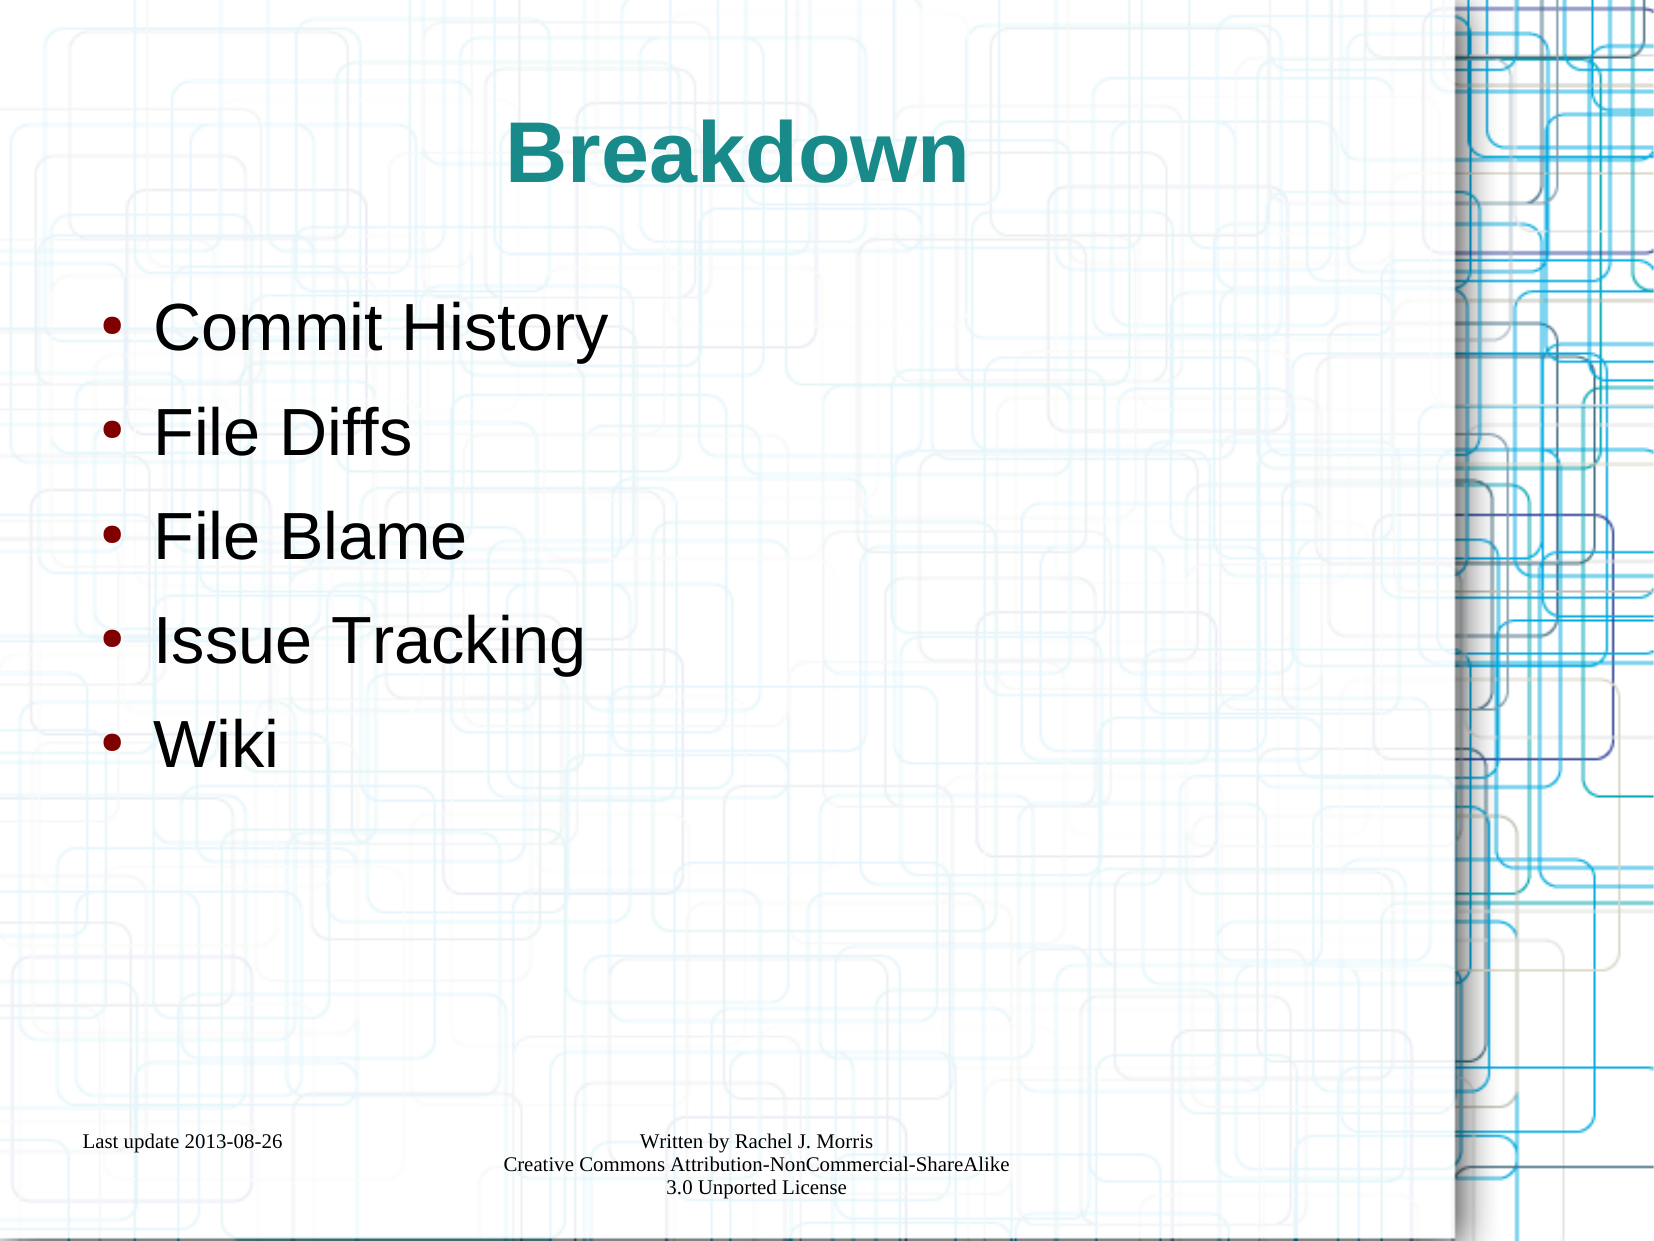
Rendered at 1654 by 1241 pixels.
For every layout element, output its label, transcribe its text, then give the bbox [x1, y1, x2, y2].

title Breakdown [59, 49, 1418, 257]
list Commit History File Diffs File Blame Issue Tracking Wiki [82, 290, 1418, 1010]
picture [0, 0, 1654, 1241]
